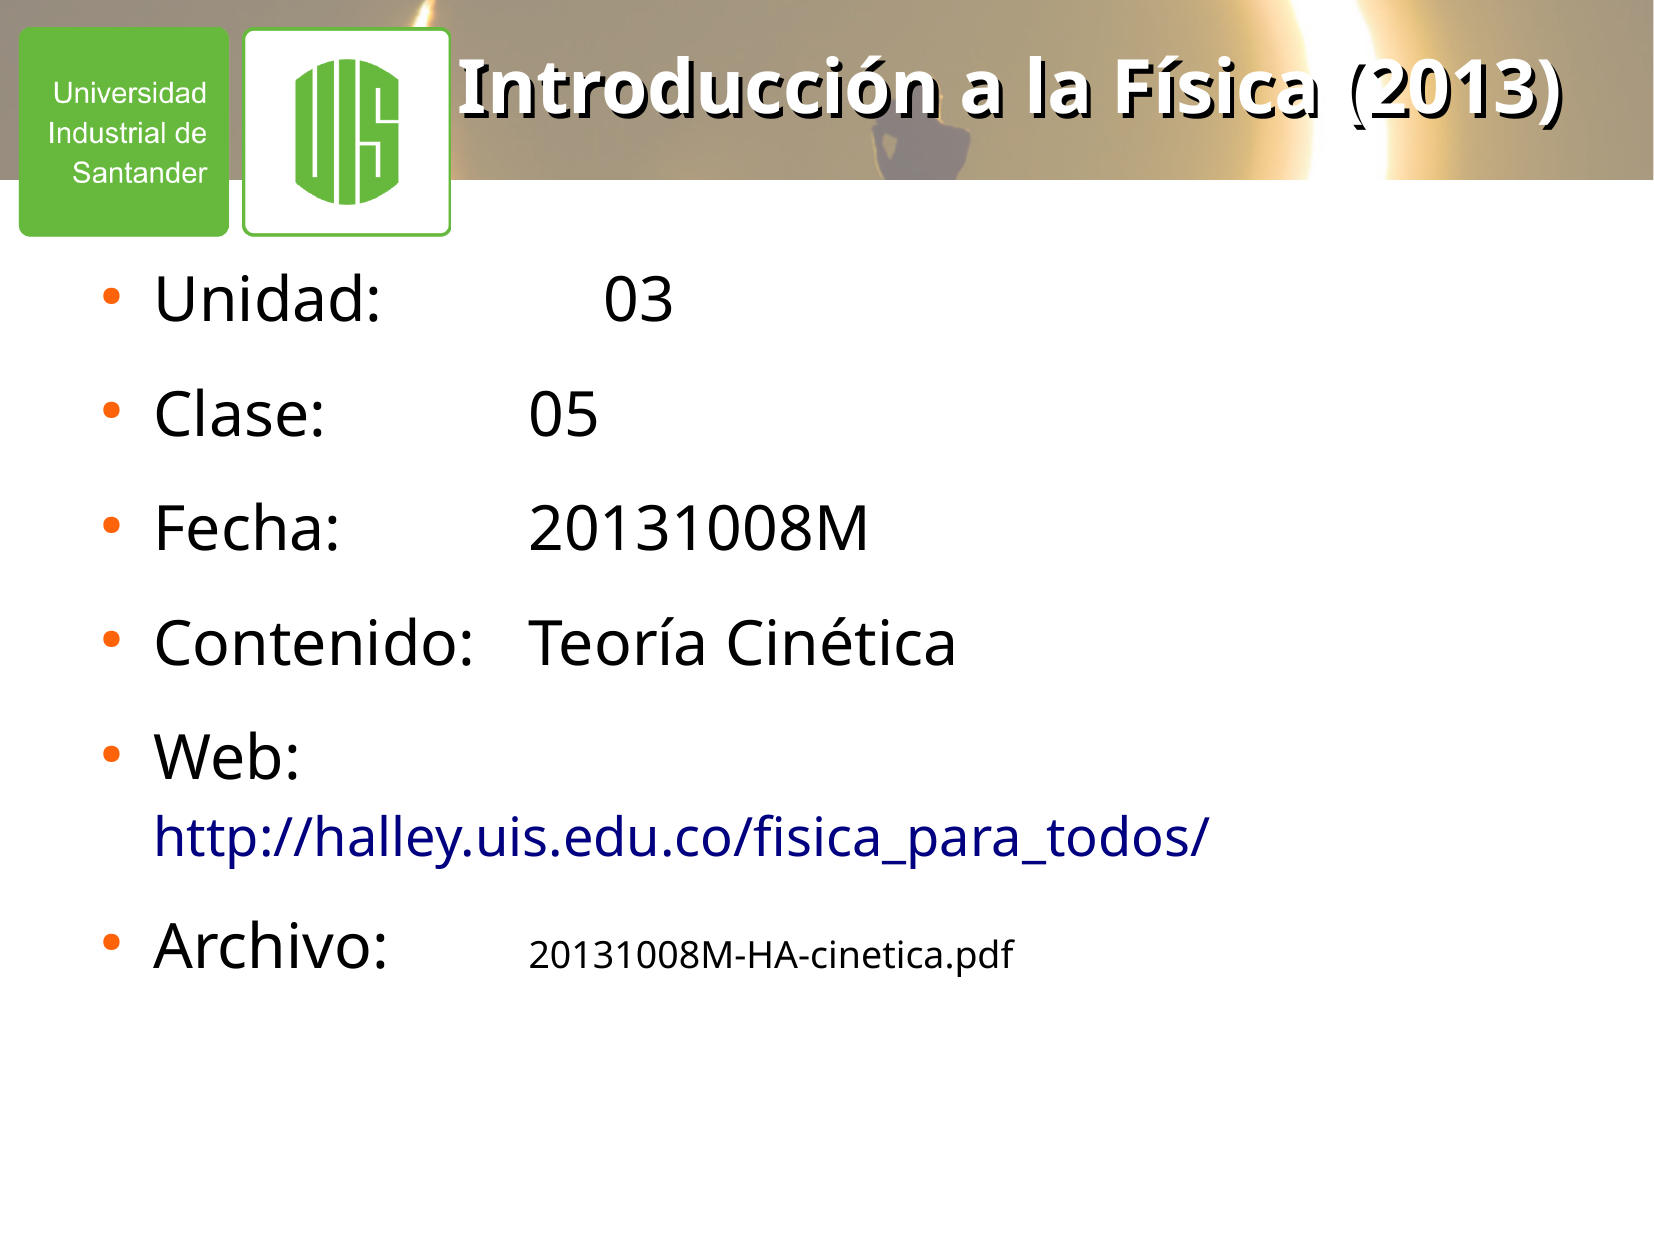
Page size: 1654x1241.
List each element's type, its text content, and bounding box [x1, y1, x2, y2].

picture [0, 0, 1654, 237]
title Introducción a la Física (2013) [75, 19, 1564, 151]
list Unidad: 03 Clase: 05 Fecha: 20131008M Contenido: Teoría Cinética Web: http://halley.uis.edu.co/fisica_para_todos/ Archivo: 20131008M-HA-cinetica.pdf [82, 255, 1571, 1141]
